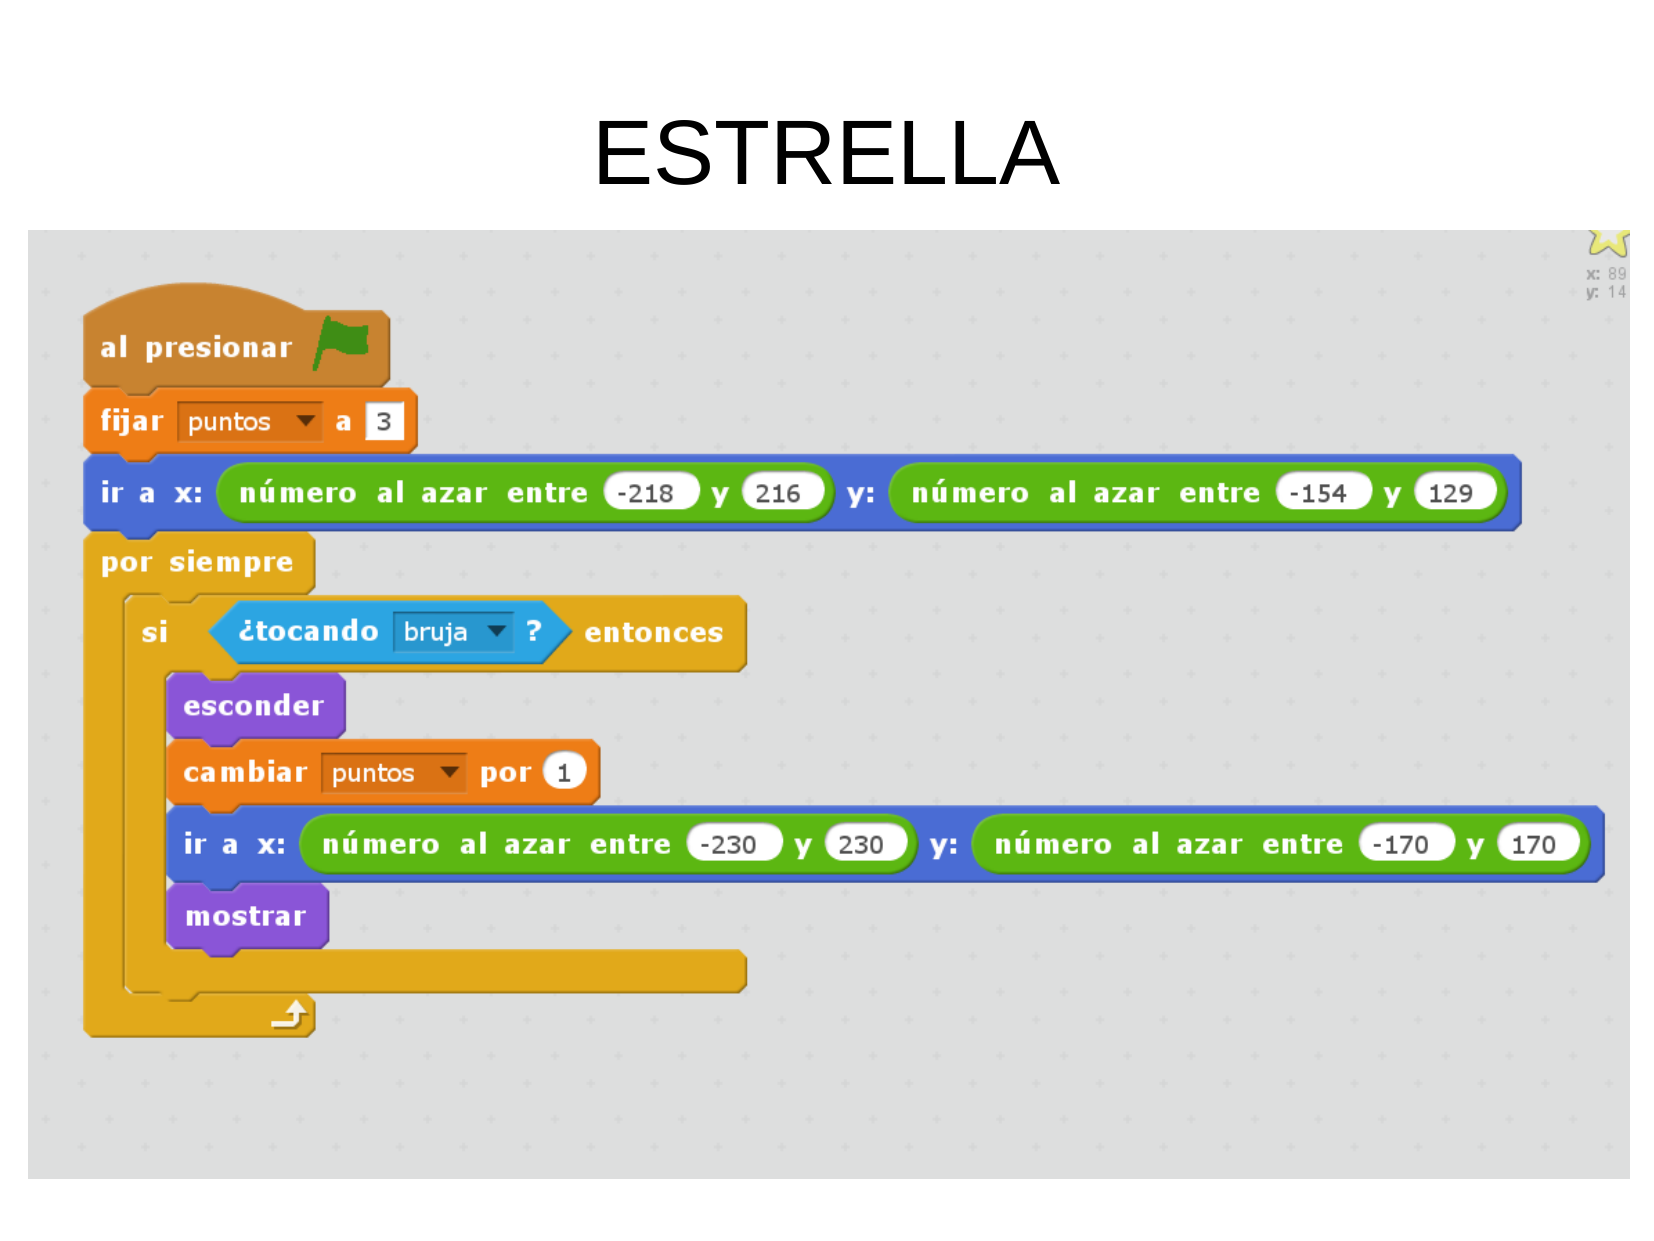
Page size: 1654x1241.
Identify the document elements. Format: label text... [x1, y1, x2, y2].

picture [28, 230, 1630, 1179]
title ESTRELLA [82, 49, 1571, 230]
